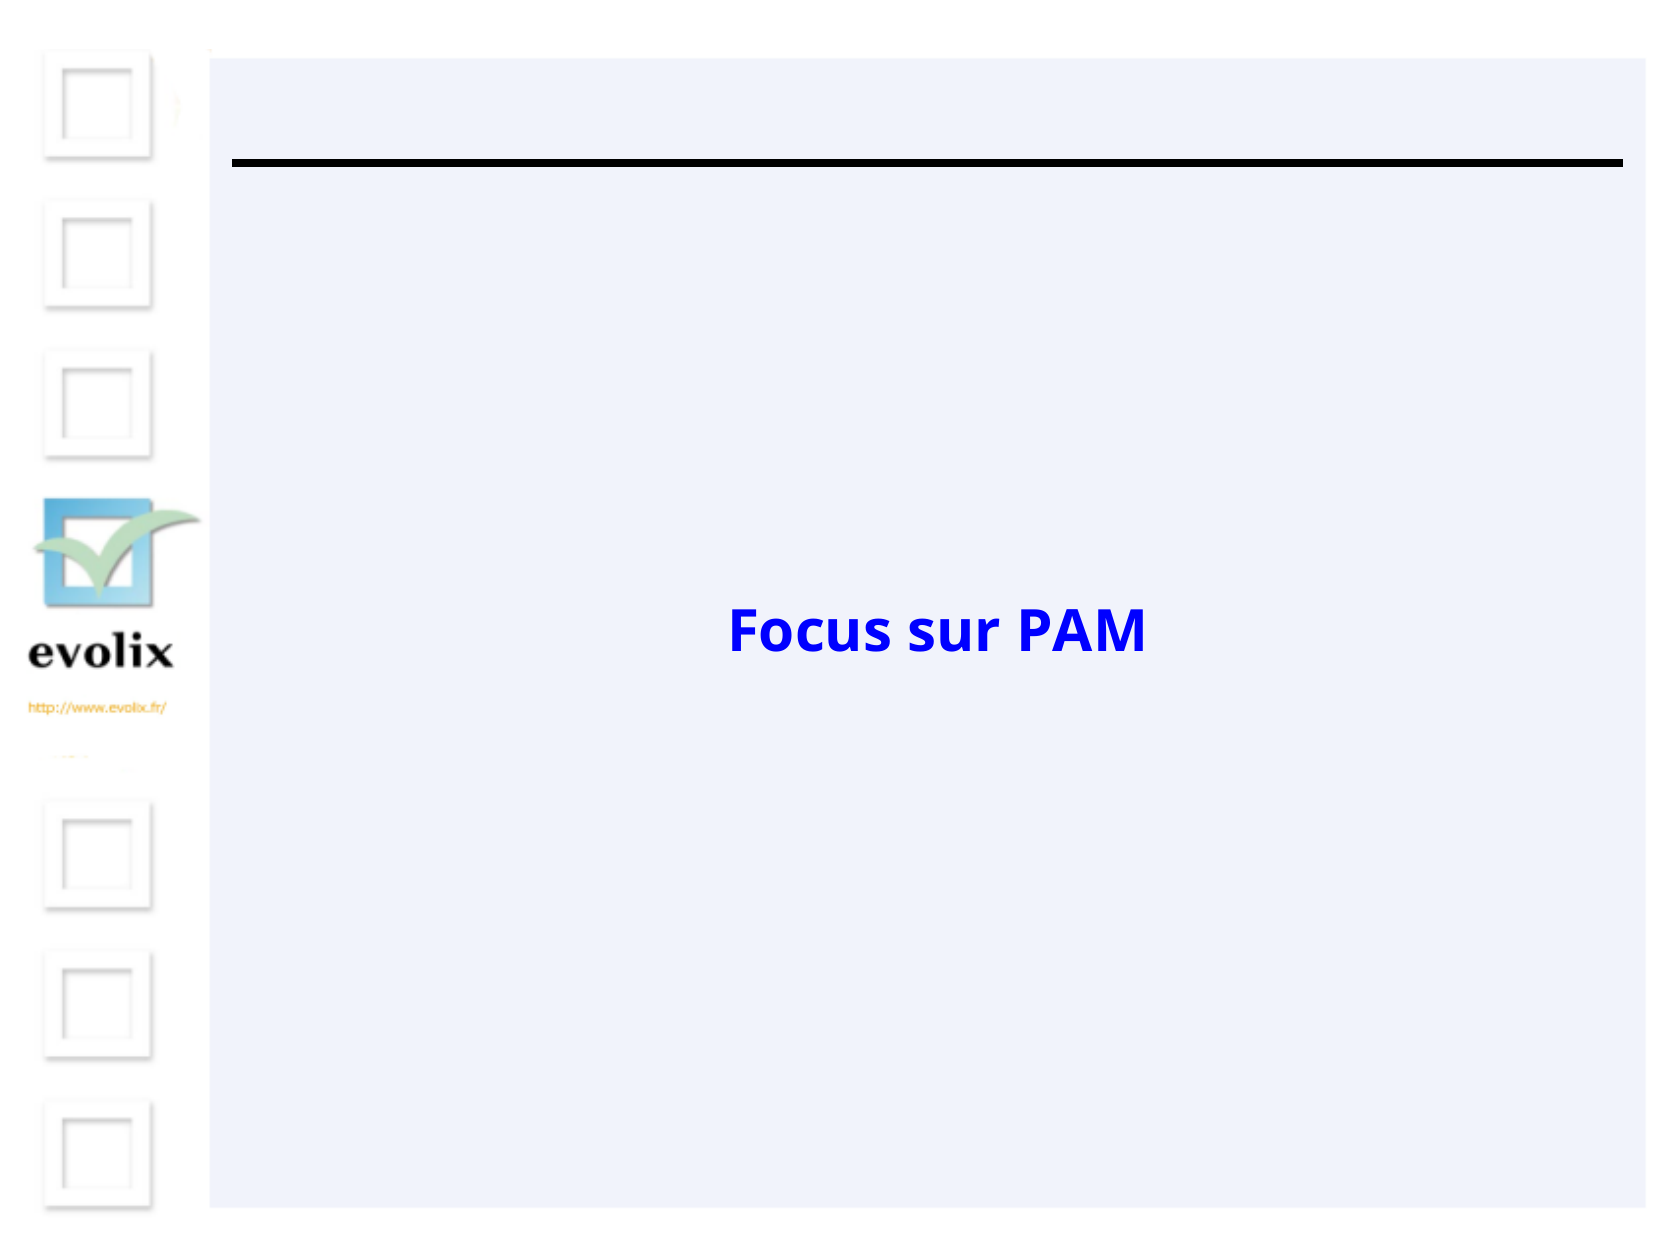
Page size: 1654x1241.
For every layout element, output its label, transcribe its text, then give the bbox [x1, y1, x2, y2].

picture [0, 49, 1654, 1218]
text_box Focus sur PAM [693, 582, 1183, 676]
